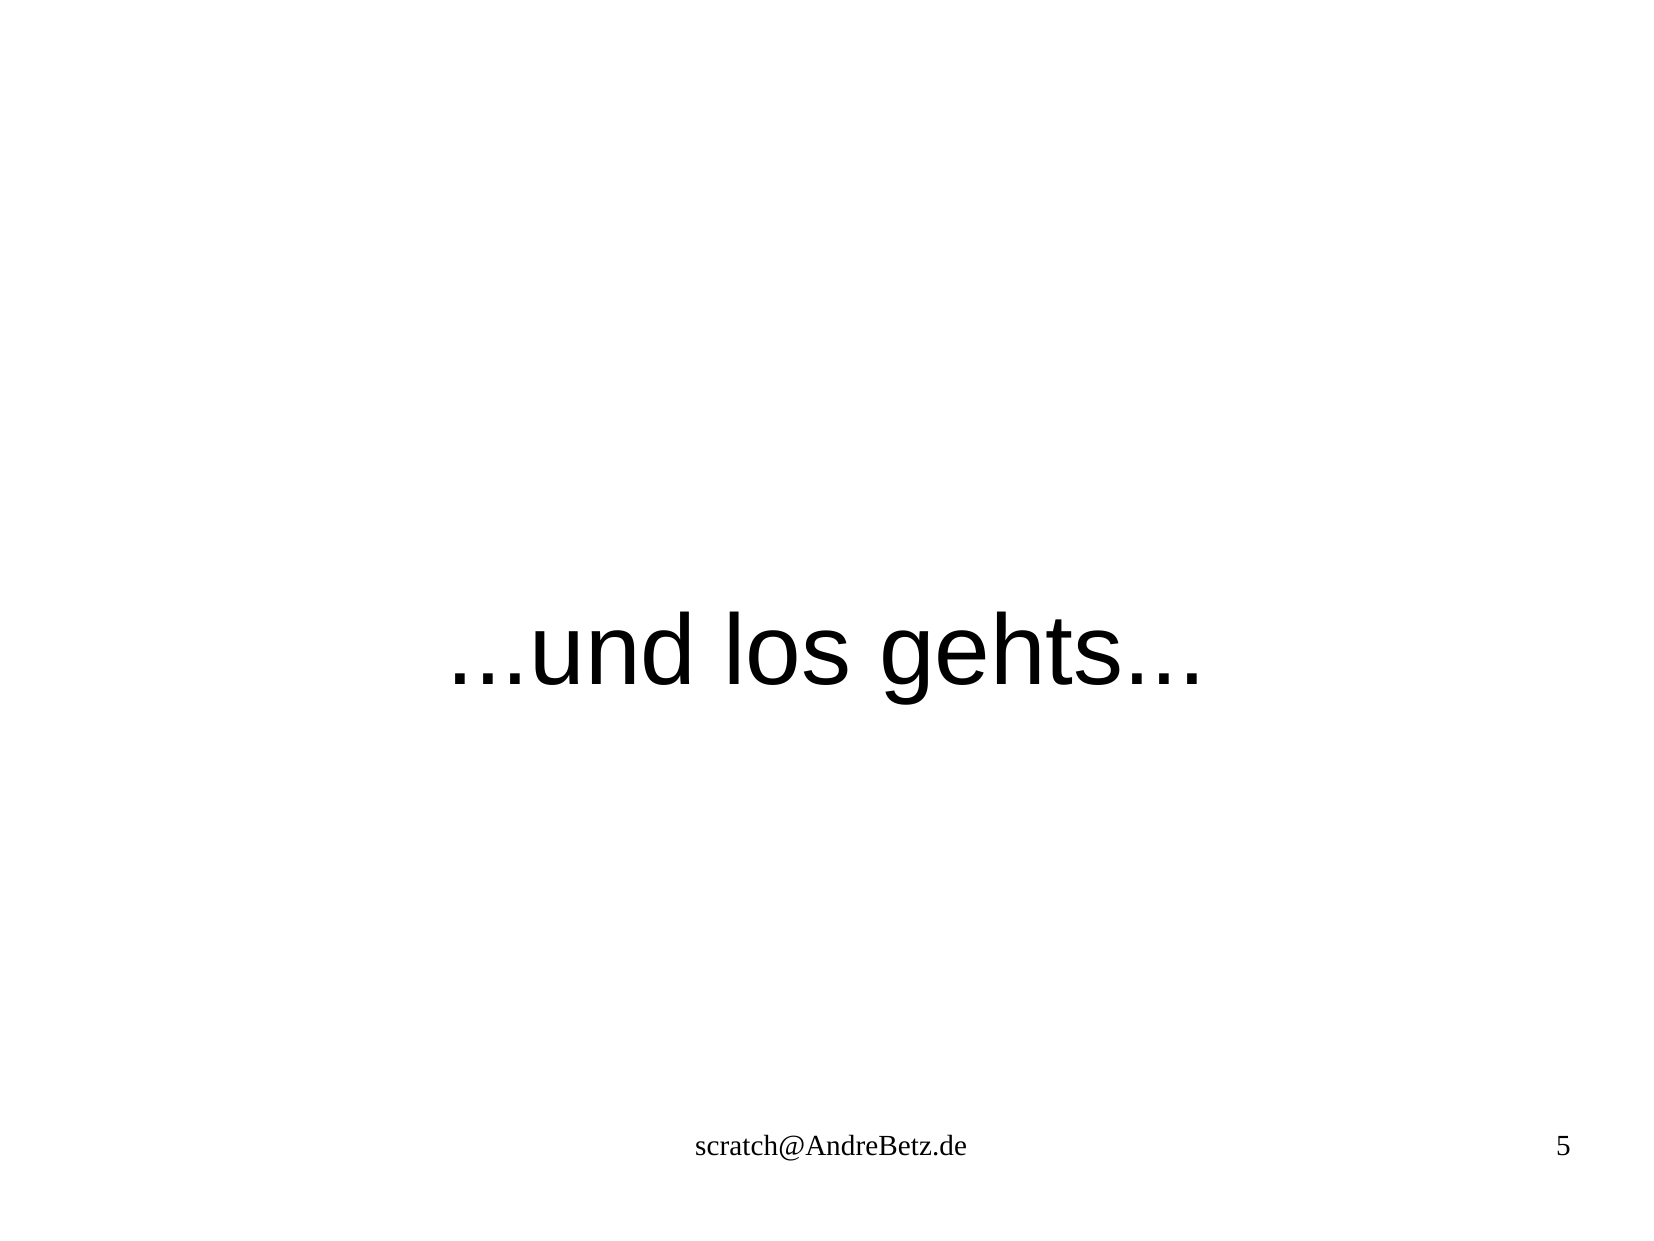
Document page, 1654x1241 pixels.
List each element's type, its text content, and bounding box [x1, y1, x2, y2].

subtitle ...und los gehts... [82, 290, 1571, 1010]
